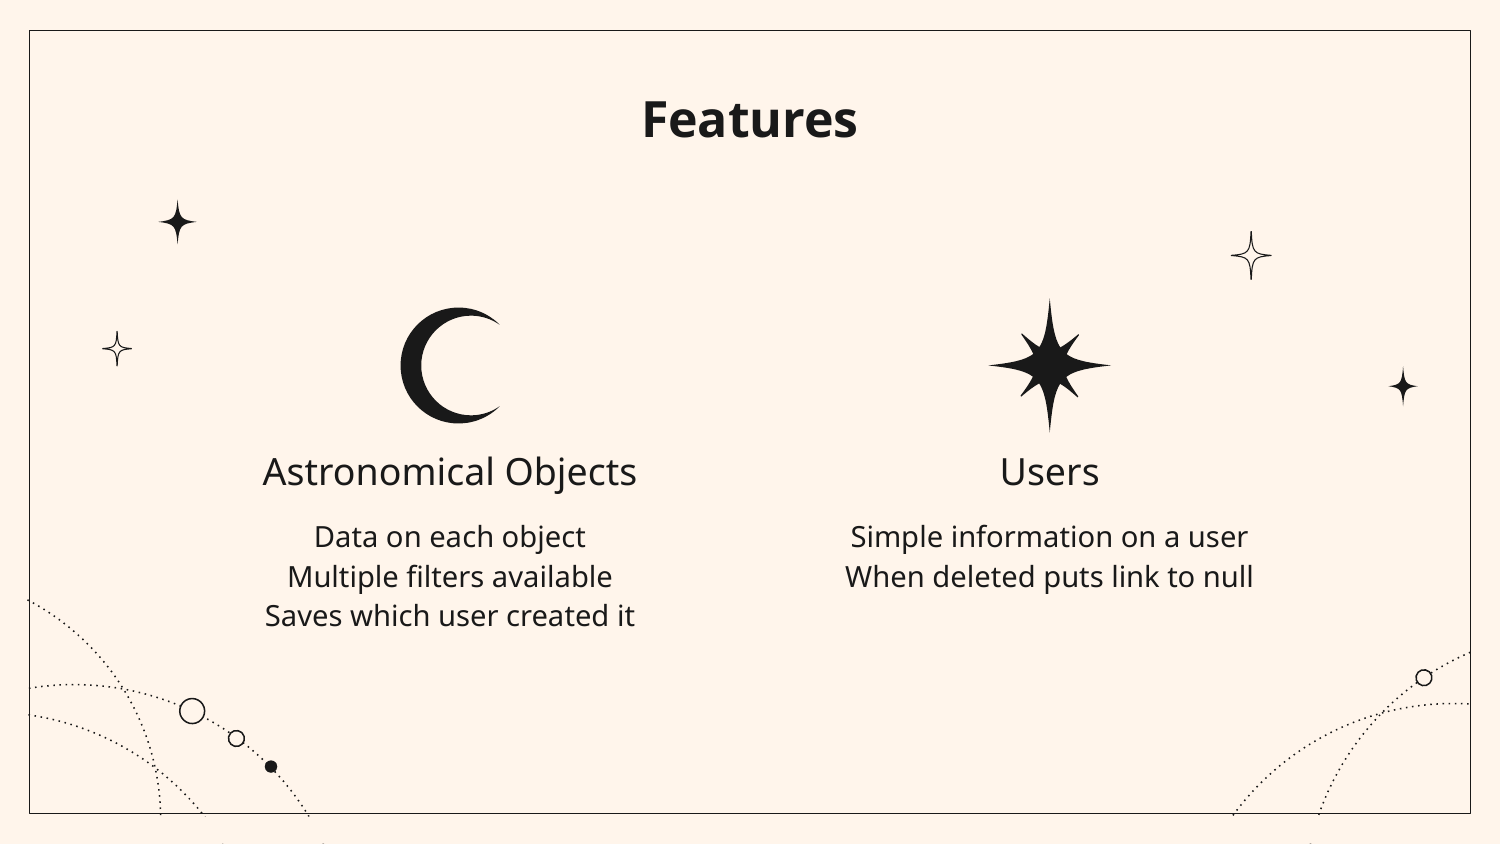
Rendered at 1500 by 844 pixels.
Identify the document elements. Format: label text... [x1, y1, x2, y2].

subtitle Data on each object Multiple filters available Saves which user created it [211, 516, 689, 636]
subtitle Simple information on a user When deleted puts link to null [811, 516, 1289, 596]
title Features [118, 72, 1382, 167]
subtitle Users [811, 438, 1289, 509]
text_box [988, 298, 1112, 433]
text_box [1388, 366, 1418, 407]
text_box [158, 199, 197, 245]
subtitle Astronomical Objects [211, 438, 689, 509]
text_box [400, 307, 500, 424]
